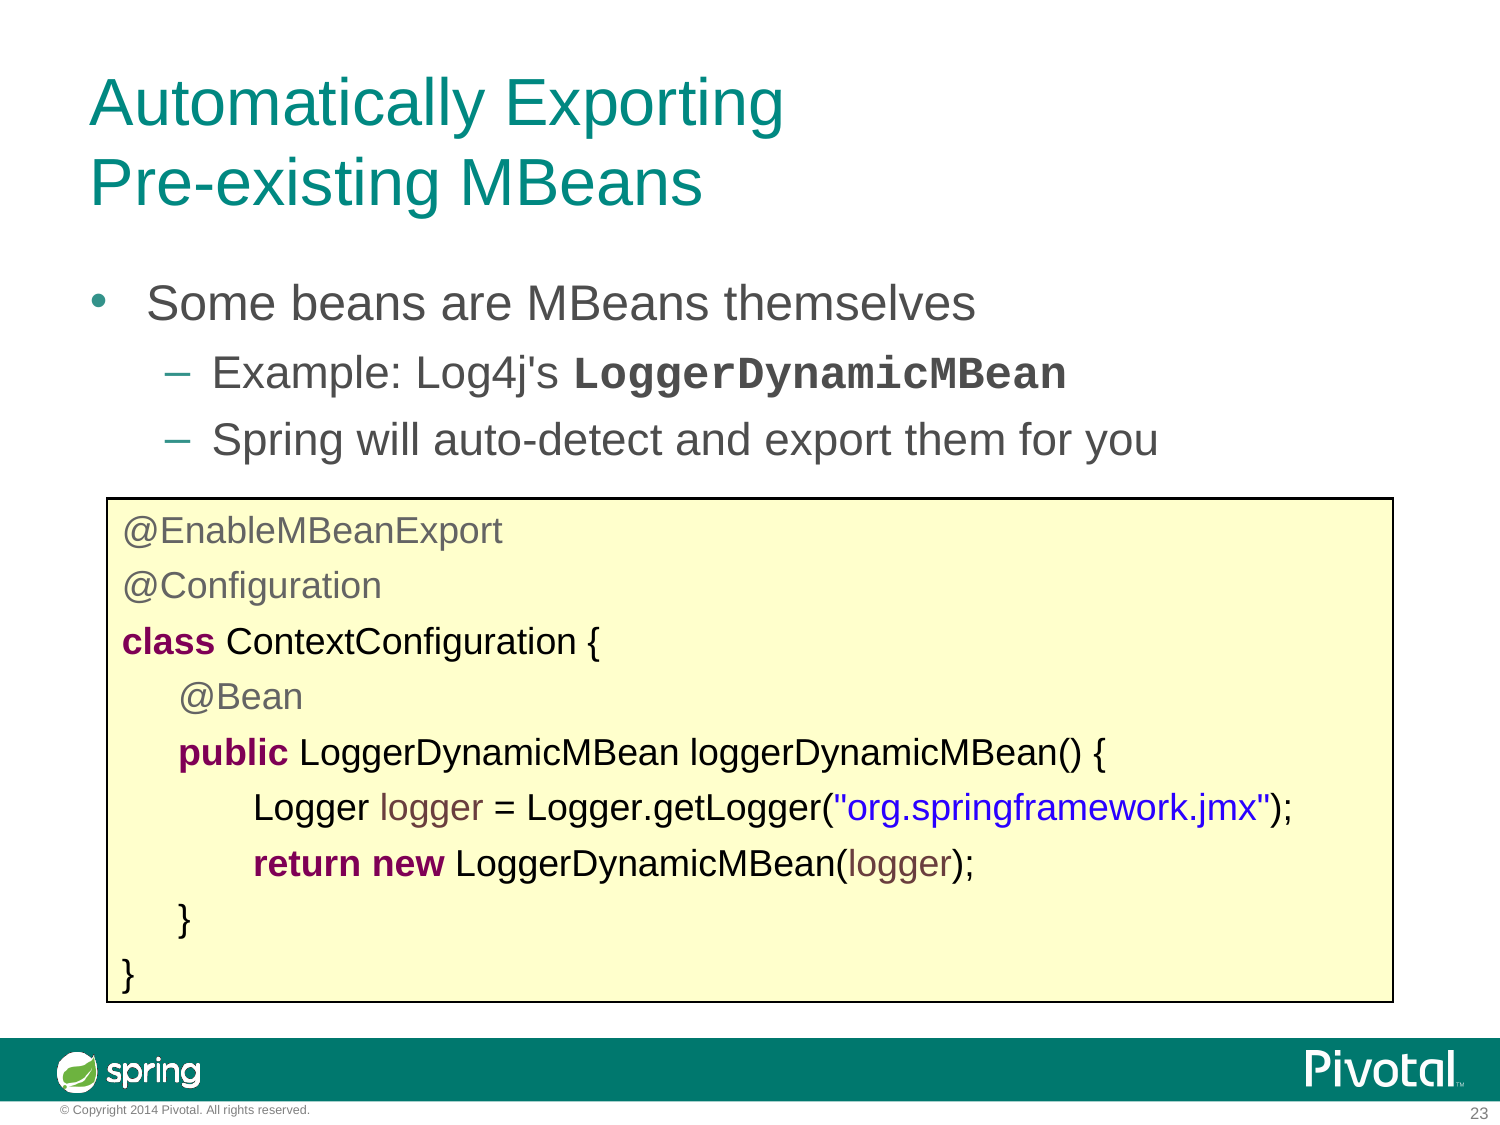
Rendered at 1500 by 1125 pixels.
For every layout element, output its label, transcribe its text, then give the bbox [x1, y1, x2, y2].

text_box @EnableMBeanExport @Configuration class ContextConfiguration { @Bean public LoggerDynamicMBean loggerDynamicMBean() { Logger logger = Logger.getLogger("org.springframework.jmx"); return new LoggerDynamicMBean(logger); } } [107, 498, 1393, 1003]
picture [32, 1041, 210, 1103]
list Some beans are MBeans themselves Example: Log4j's LoggerDynamicMBean Spring will auto-detect and export them for you [75, 262, 1426, 1005]
picture [1306, 1050, 1464, 1087]
title Automatically Exporting Pre-existing MBeans [75, 45, 1426, 233]
